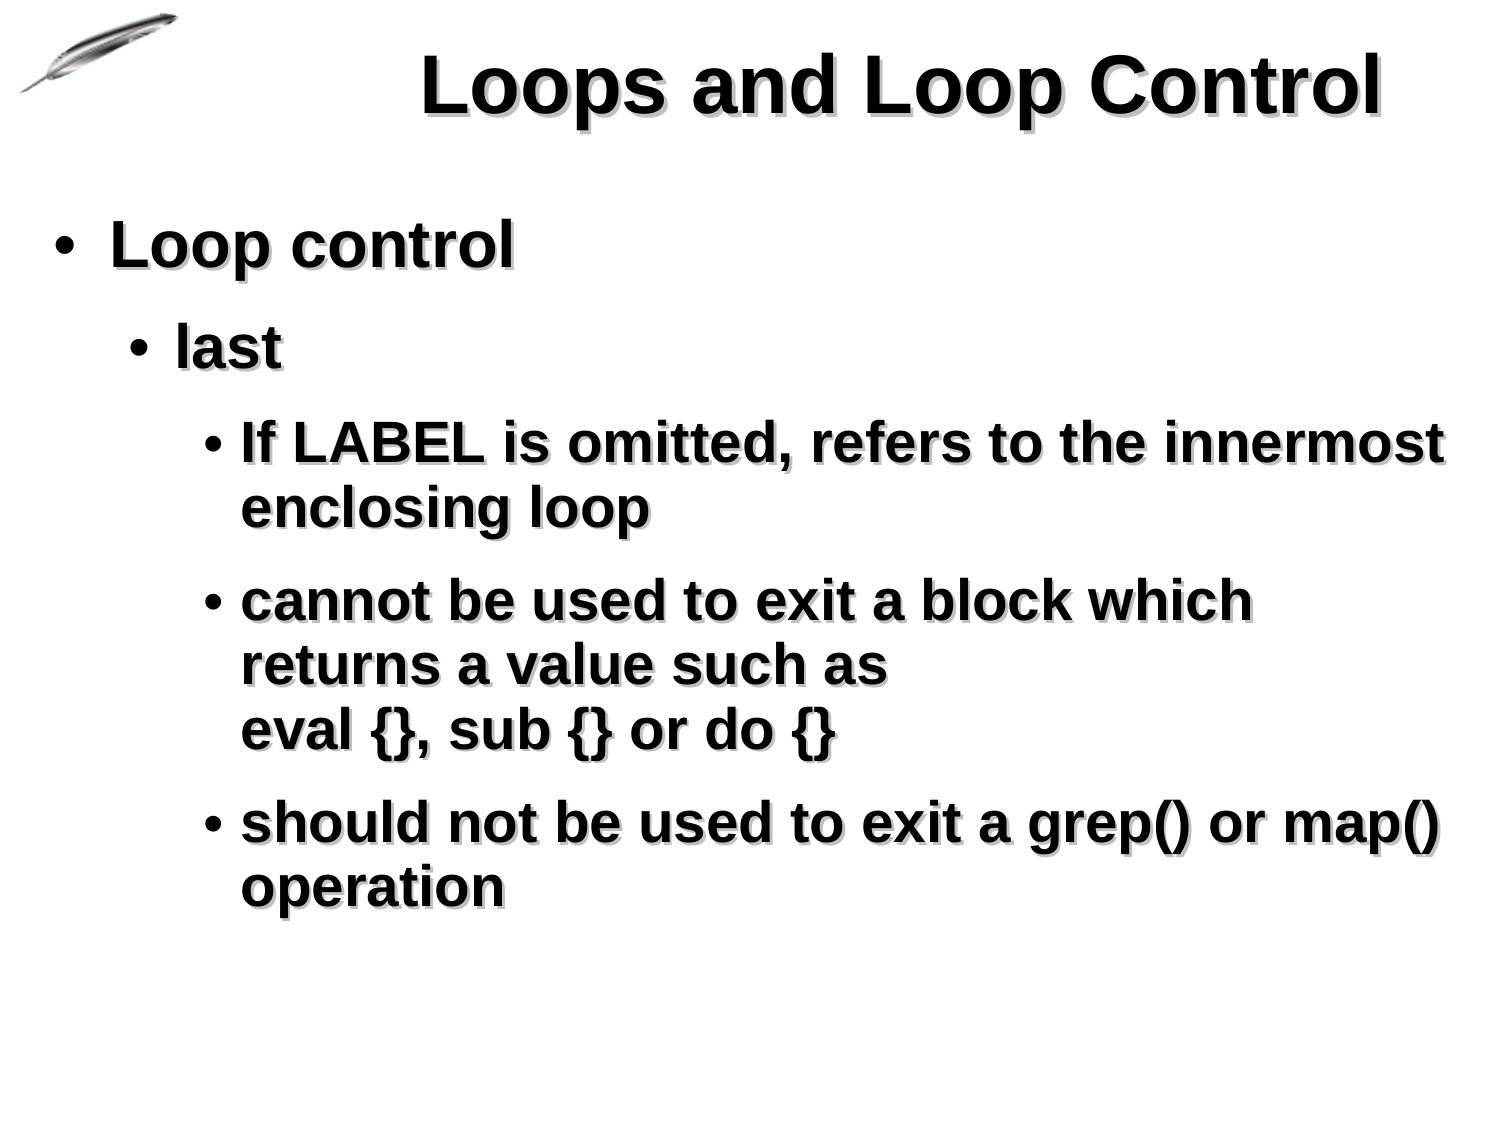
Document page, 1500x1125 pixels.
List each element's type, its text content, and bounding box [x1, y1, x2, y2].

list Loop control last If LABEL is omitted, refers to the innermost enclosing loop cannot be used to exit a block which returns a value such as eval {}, sub {} or do {} should not be used to exit a grep() or map() operation [53, 207, 1447, 1084]
title Loops and Loop Control [419, 0, 1459, 179]
picture [16, 11, 184, 95]
